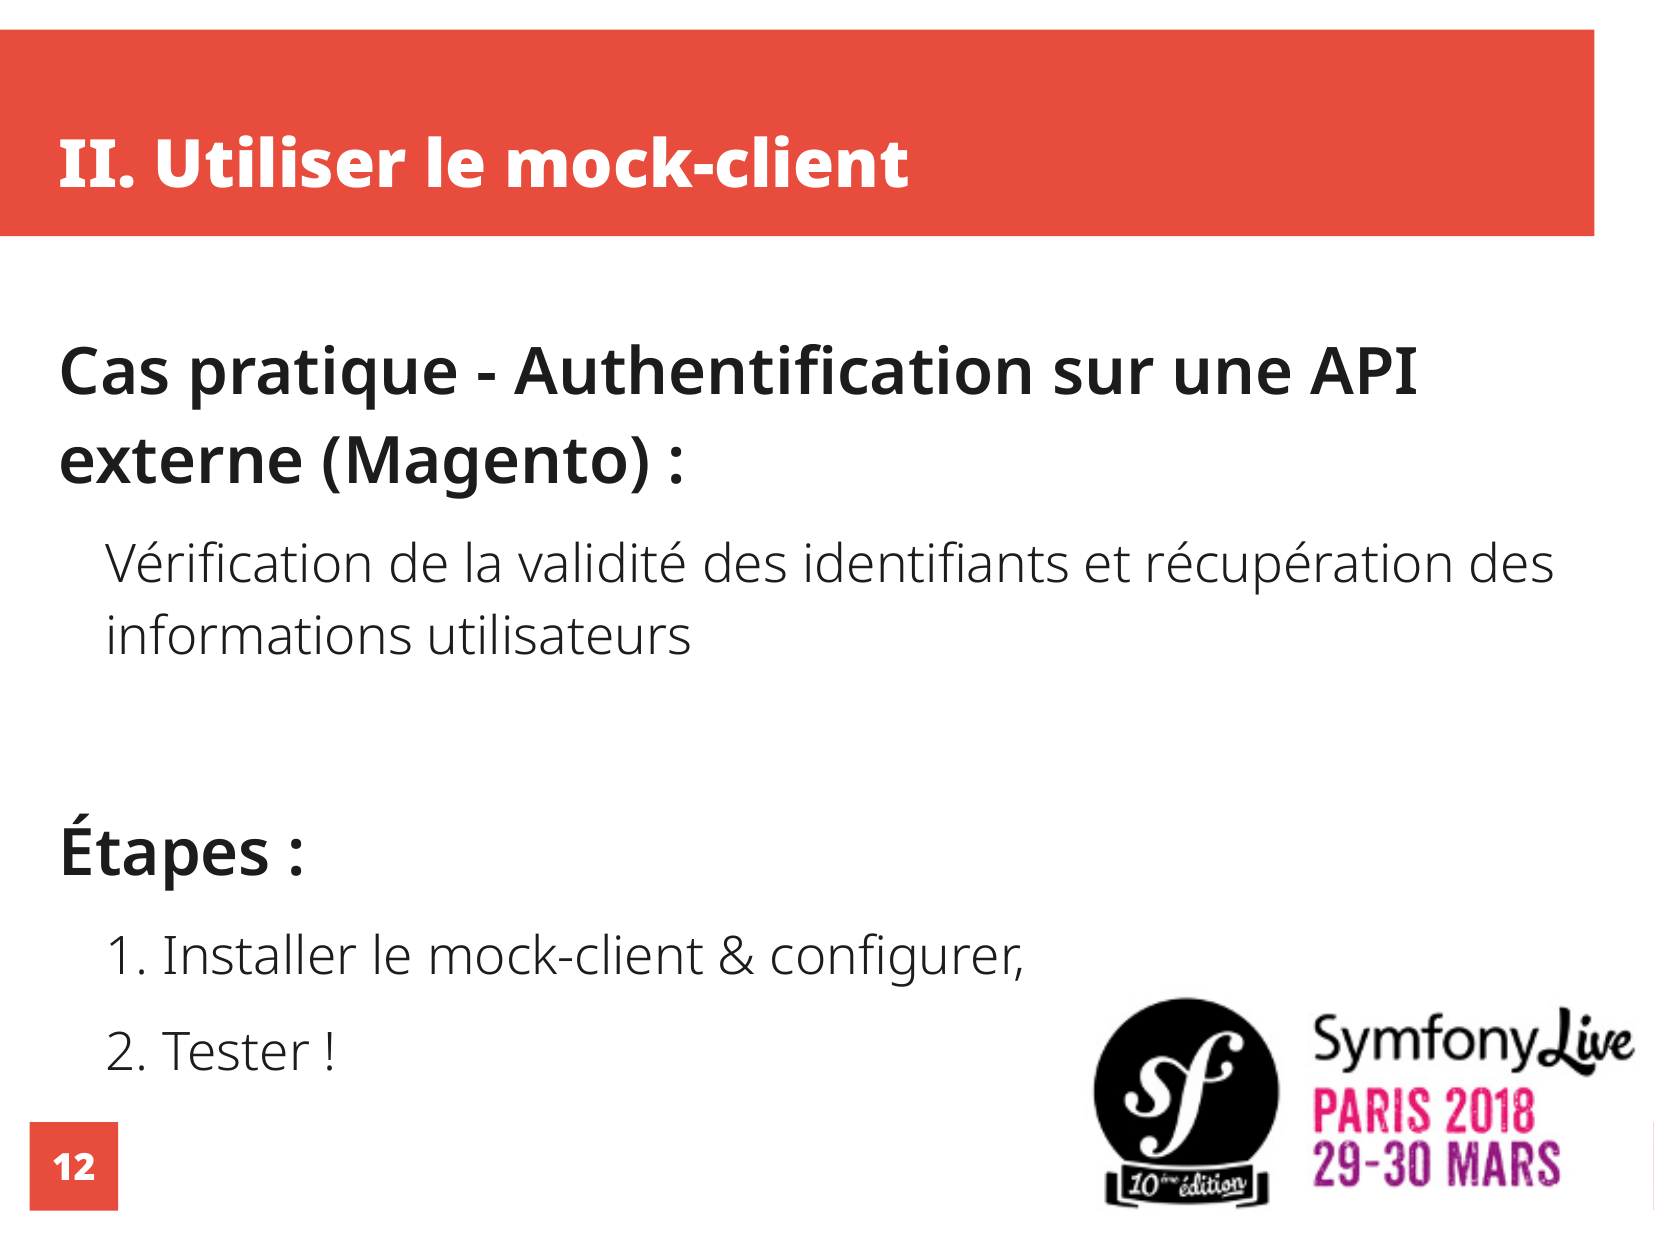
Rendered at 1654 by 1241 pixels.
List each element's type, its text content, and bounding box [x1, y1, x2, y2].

picture [1053, 979, 1654, 1241]
list Cas pratique - Authentification sur une API externe (Magento) : Vérification de la validité des identifiants et récupération des informations utilisateurs Étapes : 1. Installer le mock-client & configurer, 2. Tester ! [59, 324, 1565, 1093]
title II. Utiliser le mock-client [59, 59, 1595, 207]
